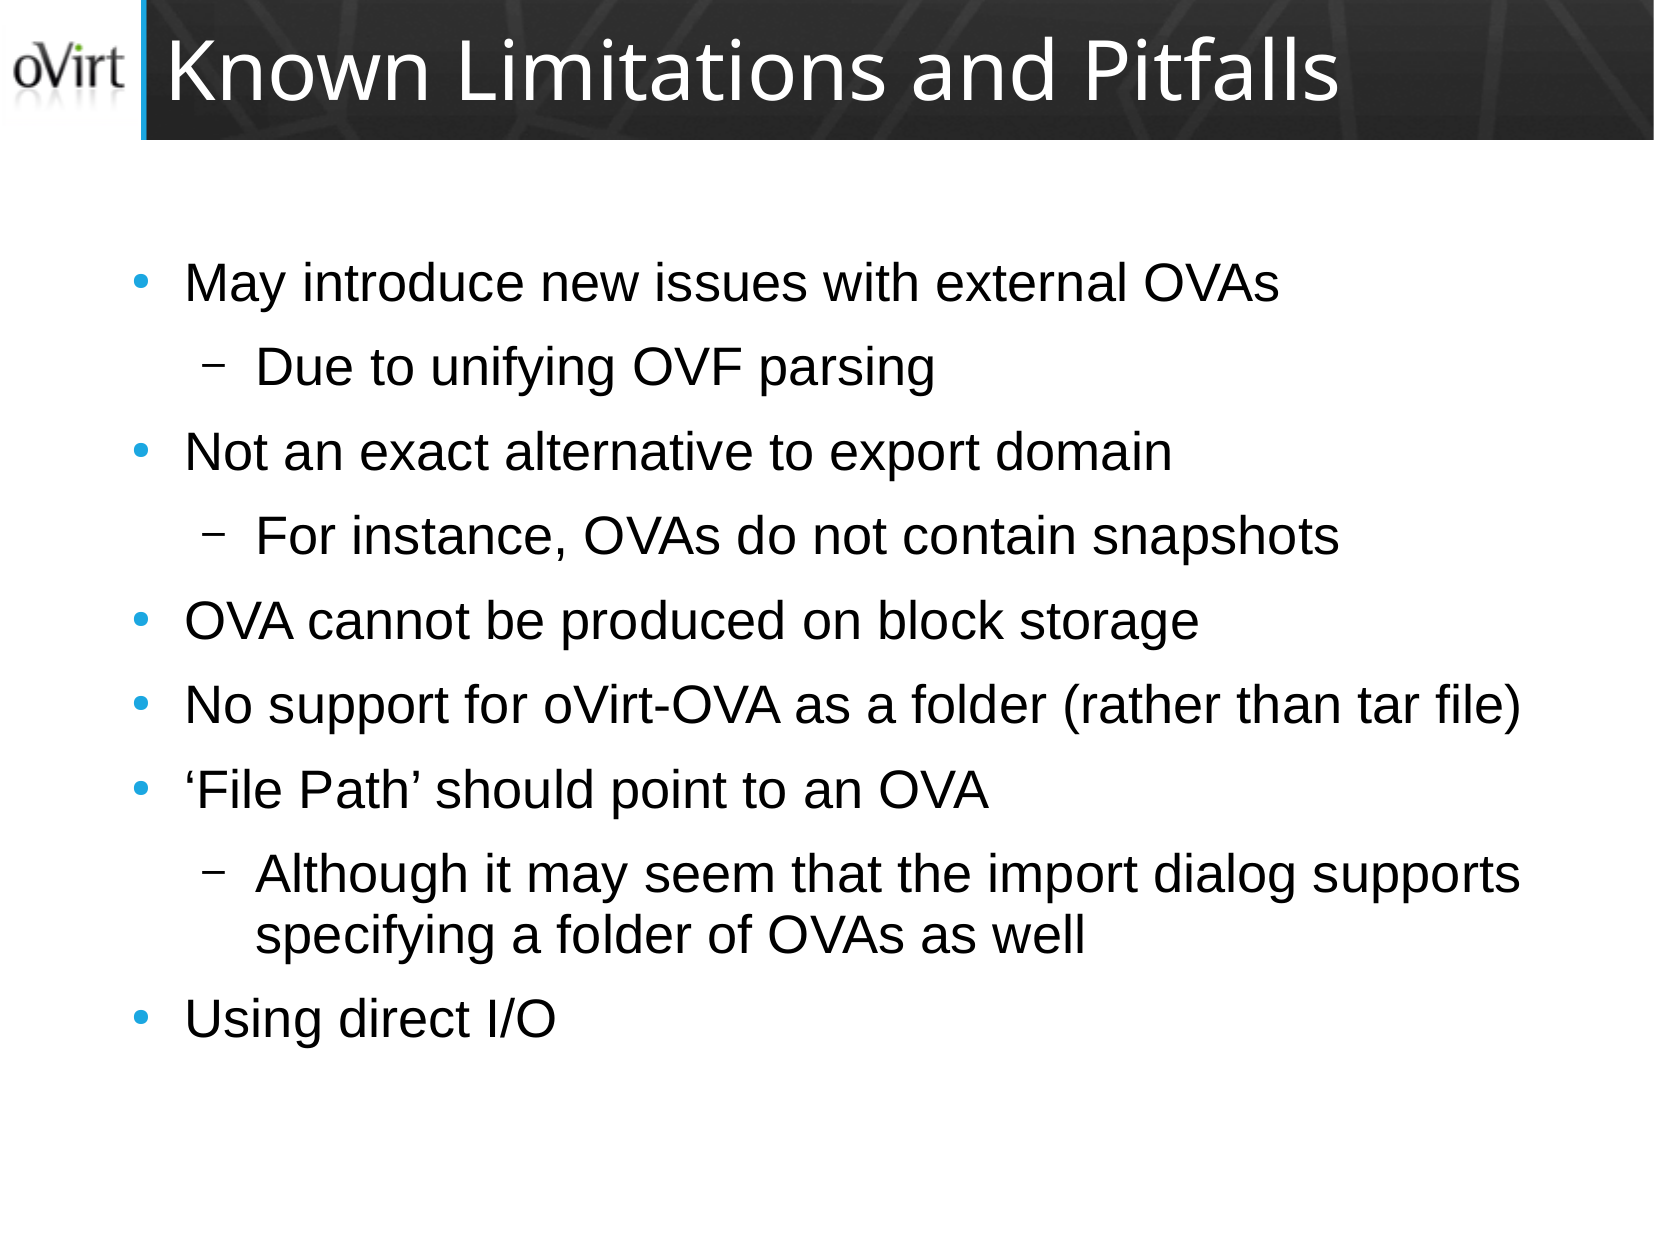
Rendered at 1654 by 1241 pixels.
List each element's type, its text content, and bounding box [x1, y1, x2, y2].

title Known Limitations and Pitfalls [164, 18, 1653, 119]
text_box May introduce new issues with external OVAs Due to unifying OVF parsing Not an exact alternative to export domain For instance, OVAs do not contain snapshots OVA cannot be produced on block storage No support for oVirt-OVA as a folder (rather than tar file) ‘File Path’ should point to an OVA Although it may seem that the import dialog supports specifying a folder of OVAs as well Using direct I/O [86, 244, 1546, 1126]
picture [0, 0, 1654, 140]
